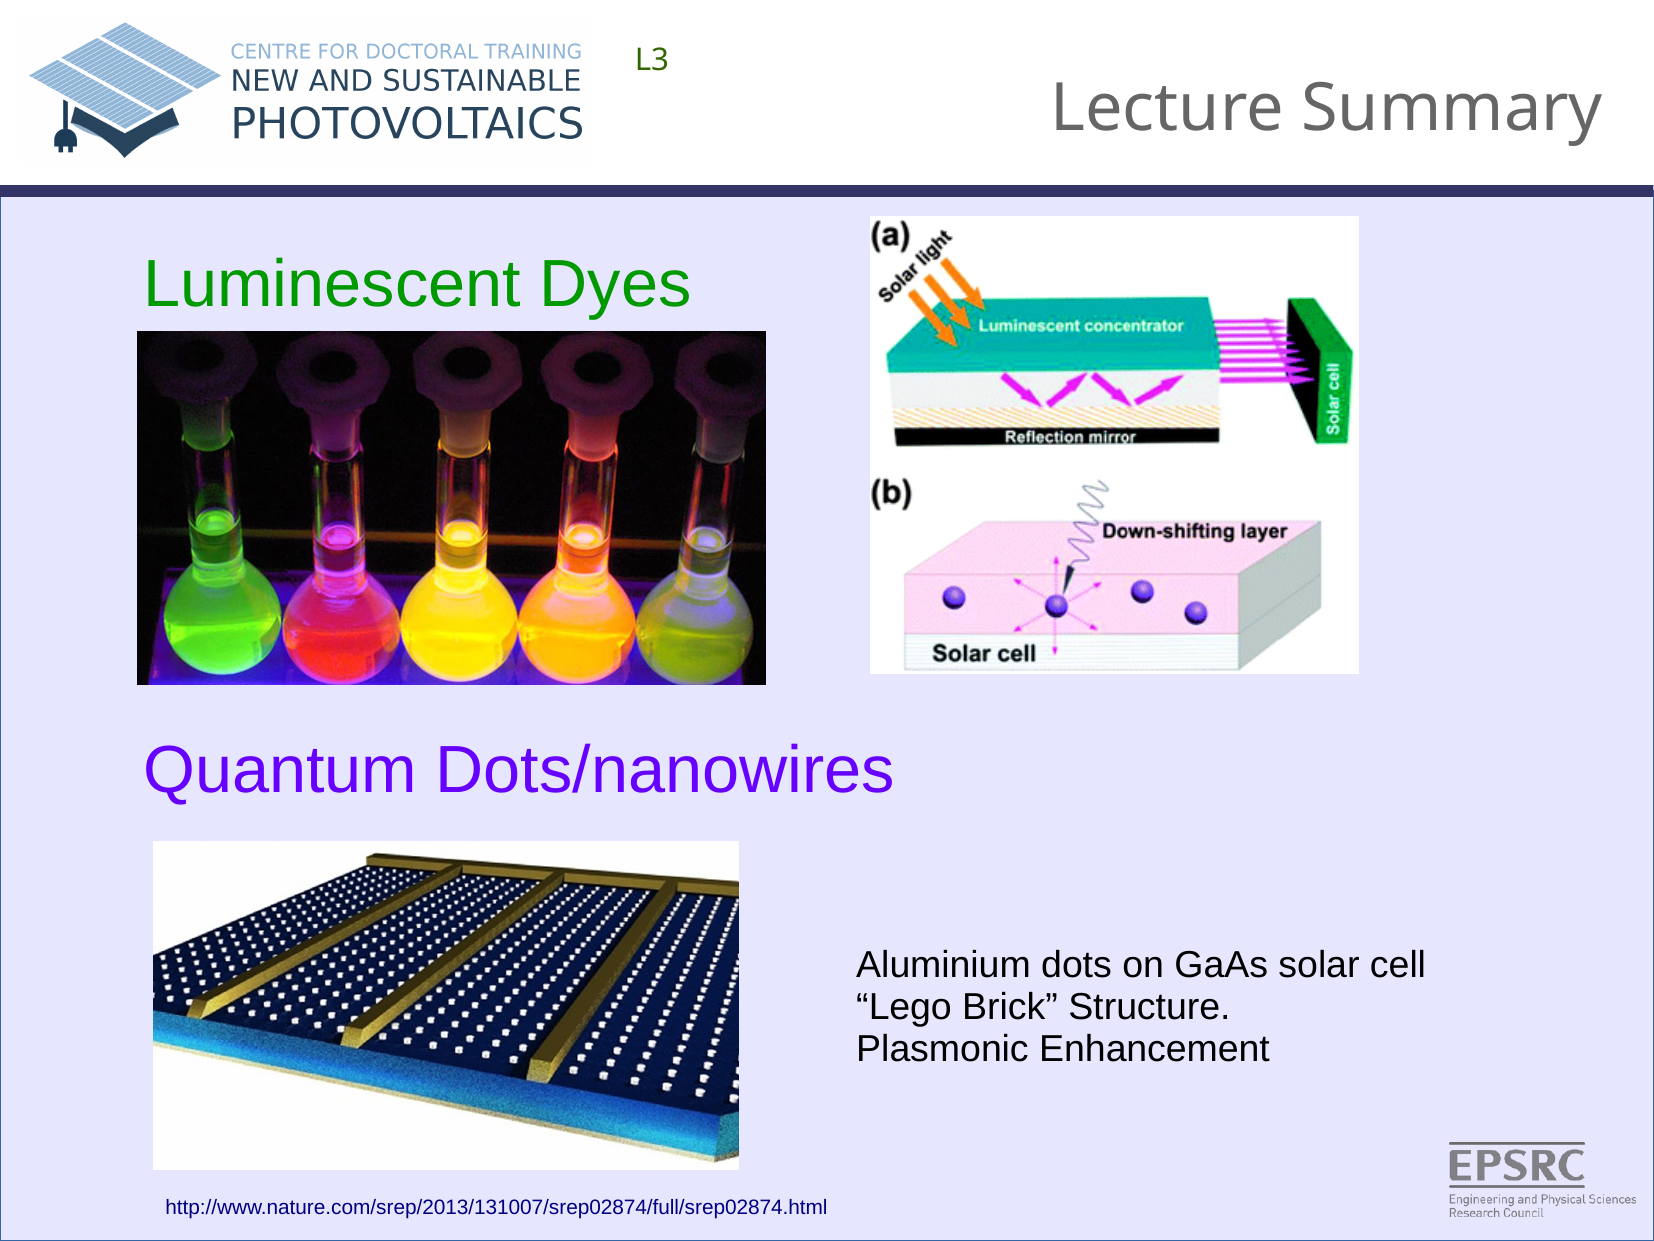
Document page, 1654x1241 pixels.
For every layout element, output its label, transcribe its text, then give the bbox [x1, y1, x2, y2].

text_box Aluminium dots on GaAs solar cell “Lego Brick” Structure. Plasmonic Enhancement [838, 933, 1445, 1080]
text_box http://www.nature.com/srep/2013/131007/srep02874/full/srep02874.html [147, 1185, 846, 1241]
picture [19, 17, 591, 166]
text_box Lecture Summary [767, 51, 1619, 142]
picture [870, 216, 1359, 674]
text_box [0, 197, 1654, 1241]
picture [1449, 1142, 1636, 1217]
picture [137, 331, 766, 686]
text_box Luminescent Dyes Quantum Dots/nanowires [125, 235, 916, 883]
text_box L3 [620, 29, 880, 80]
picture [153, 841, 739, 1170]
